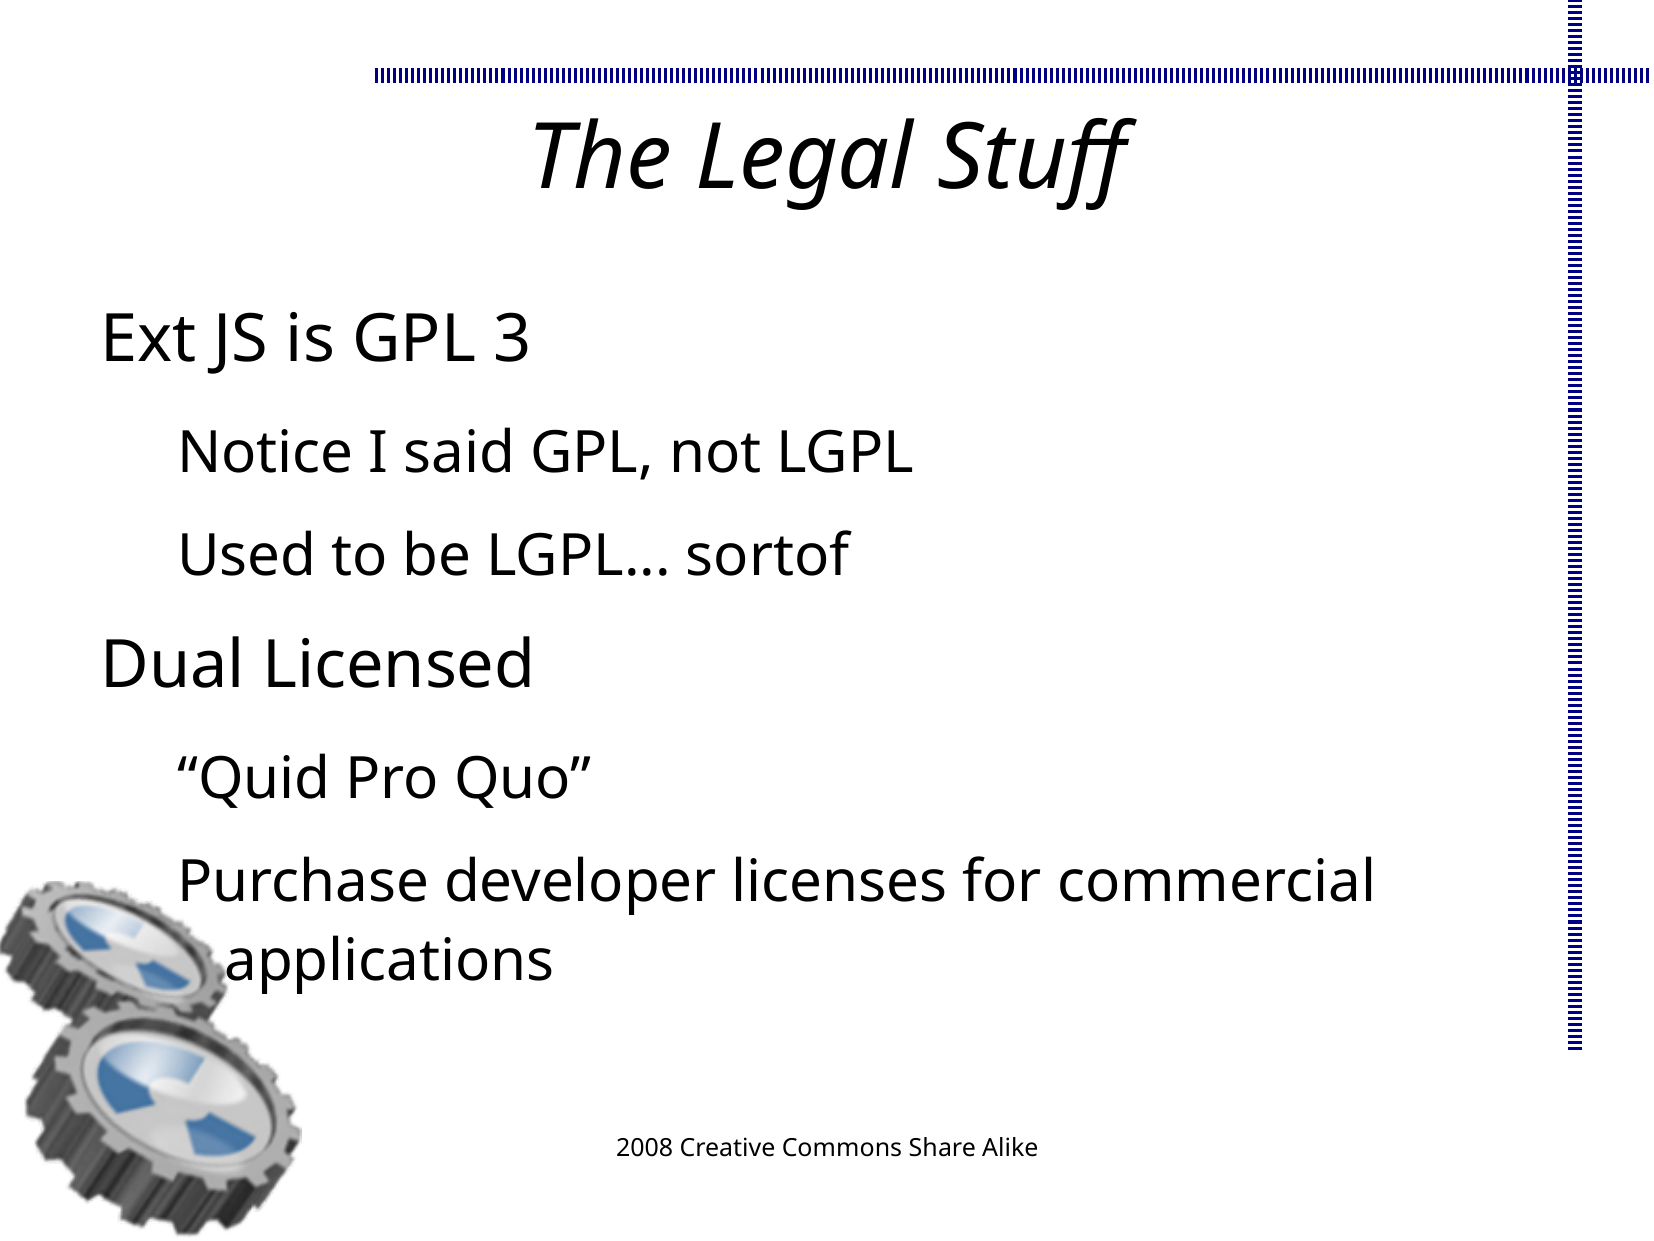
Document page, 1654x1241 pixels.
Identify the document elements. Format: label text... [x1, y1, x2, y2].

title The Legal Stuff [82, 56, 1571, 250]
list Ext JS is GPL 3 Notice I said GPL, not LGPL Used to be LGPL... sortof Dual Licensed “Quid Pro Quo” Purchase developer licenses for commercial applications [82, 290, 1571, 1094]
picture [0, 881, 302, 1241]
